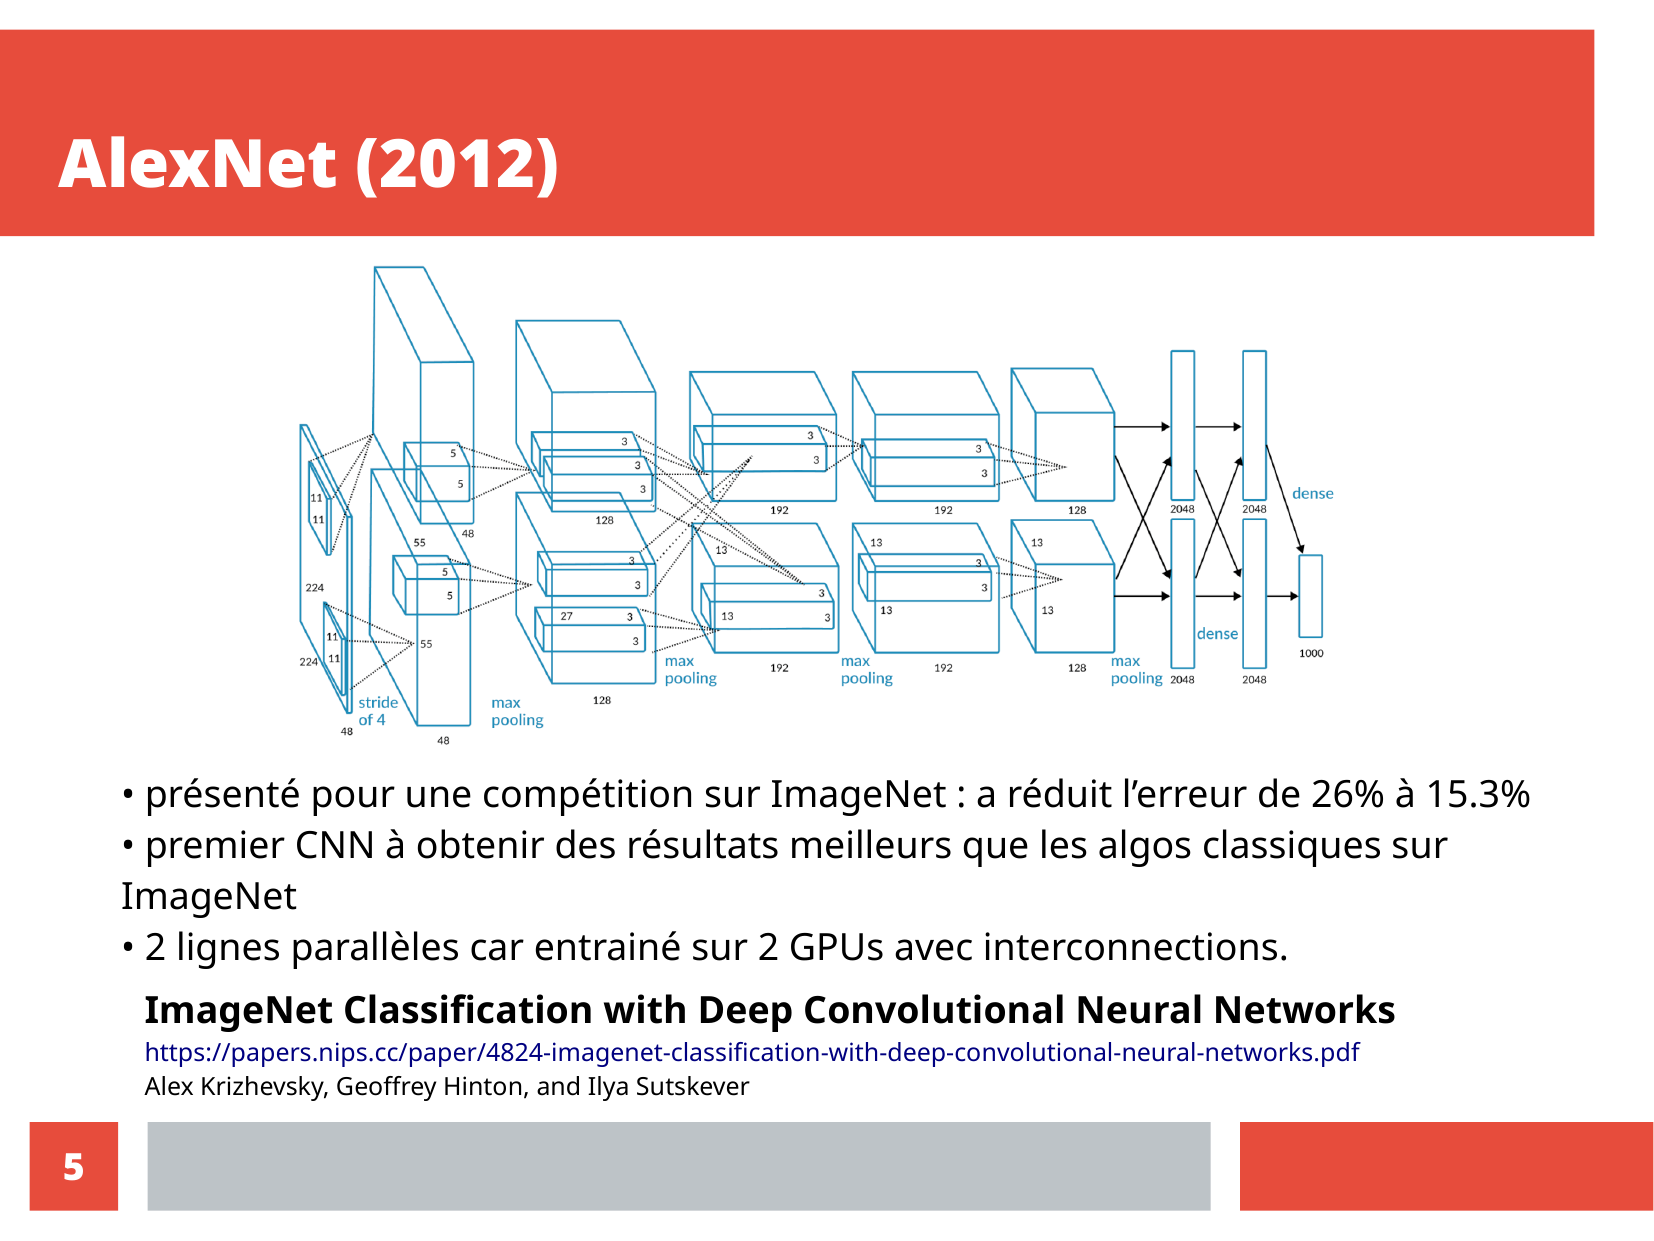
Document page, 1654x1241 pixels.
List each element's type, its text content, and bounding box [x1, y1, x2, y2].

text_box • présenté pour une compétition sur ImageNet : a réduit l’erreur de 26% à 15.3% • premier CNN à obtenir des résultats meilleurs que les algos classiques sur ImageNet • 2 lignes parallèles car entrainé sur 2 GPUs avec interconnections. [106, 759, 1619, 993]
picture [248, 248, 1359, 762]
text_box ImageNet Classification with Deep Convolutional Neural Networks https://papers.nips.cc/paper/4824-imagenet-classification-with-deep-convolutional-neural-networks.pdf Alex Krizhevsky, Geoffrey Hinton, and Ilya Sutskever [129, 993, 1607, 1138]
title AlexNet (2012) [59, 59, 1595, 207]
